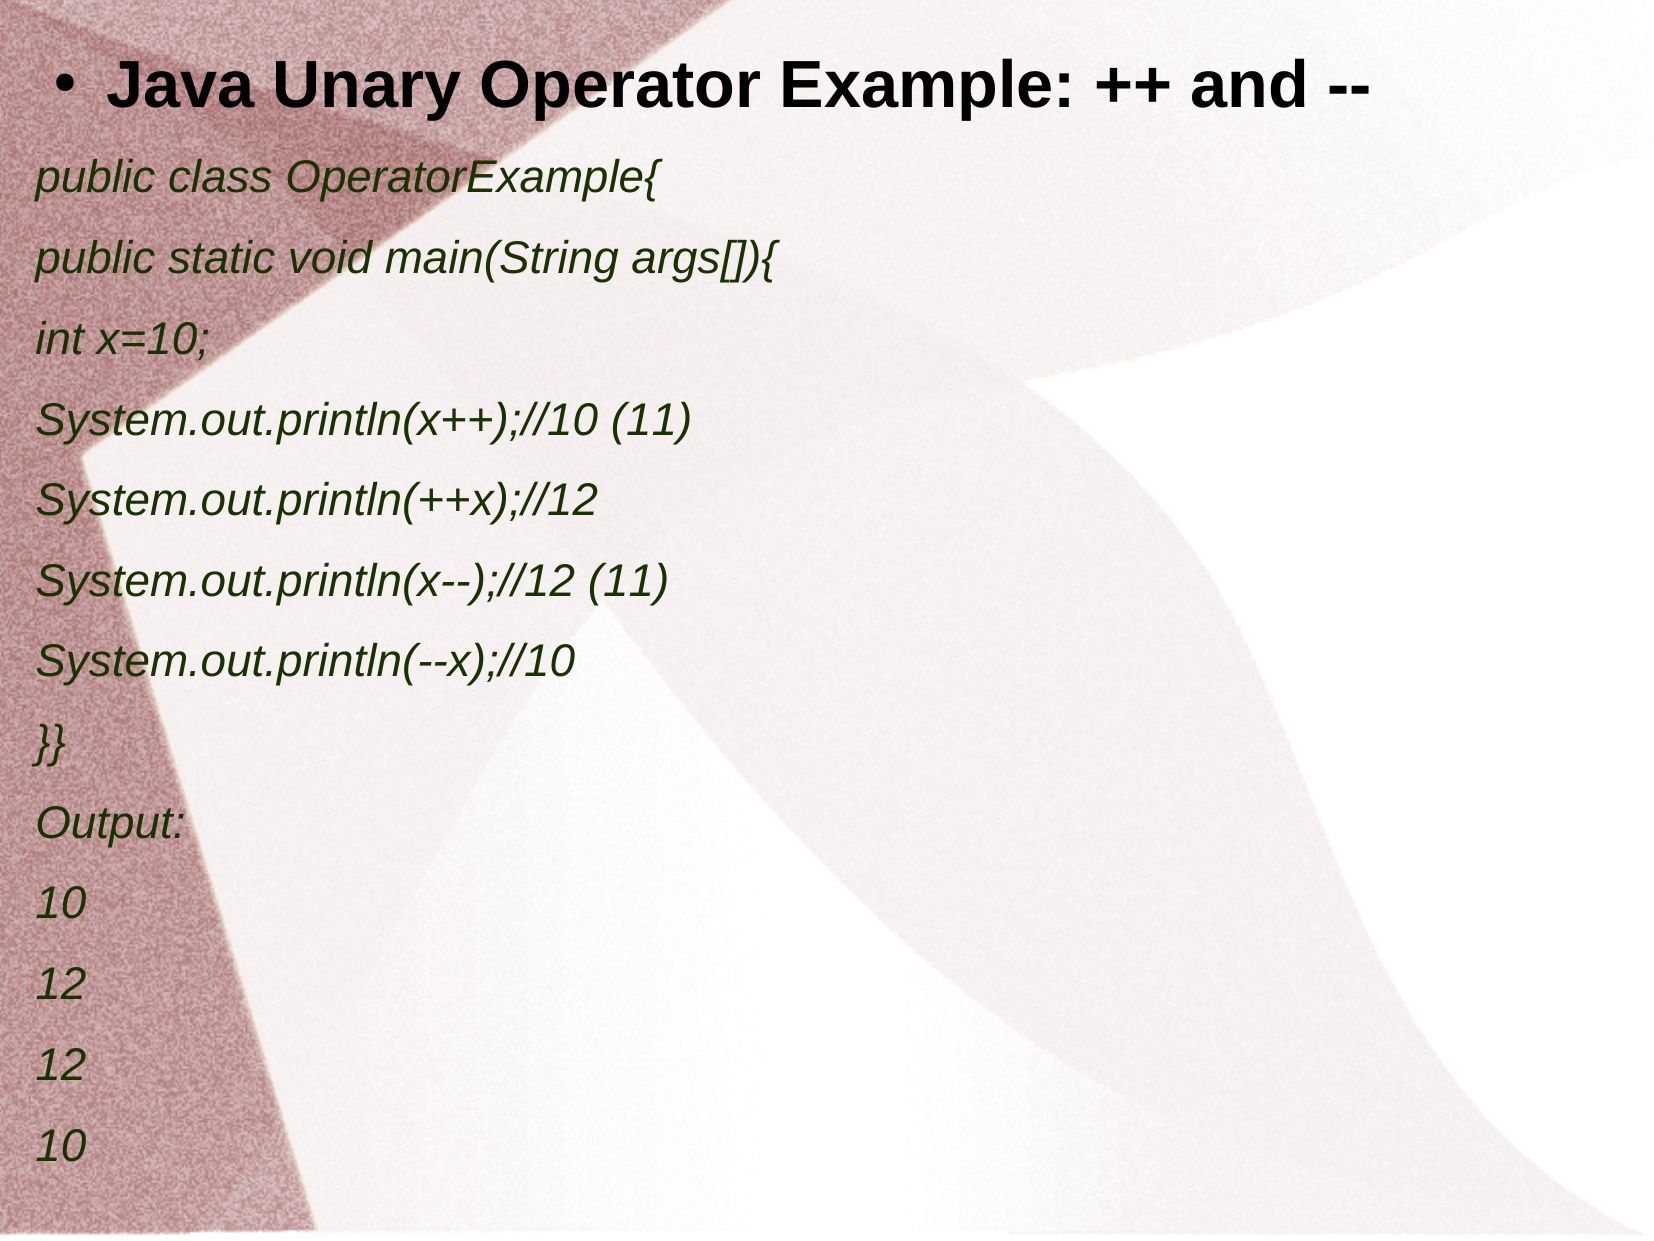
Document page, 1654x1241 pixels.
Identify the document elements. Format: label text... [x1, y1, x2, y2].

list Java Unary Operator Example: ++ and -- public class OperatorExample{ public static void main(String args[]){ int x=10; System.out.println(x++);//10 (11) System.out.println(++x);//12 System.out.println(x--);//12 (11) System.out.println(--x);//10 }} Output: 10 12 12 10 [35, 47, 1601, 1205]
picture [0, 0, 1654, 1241]
